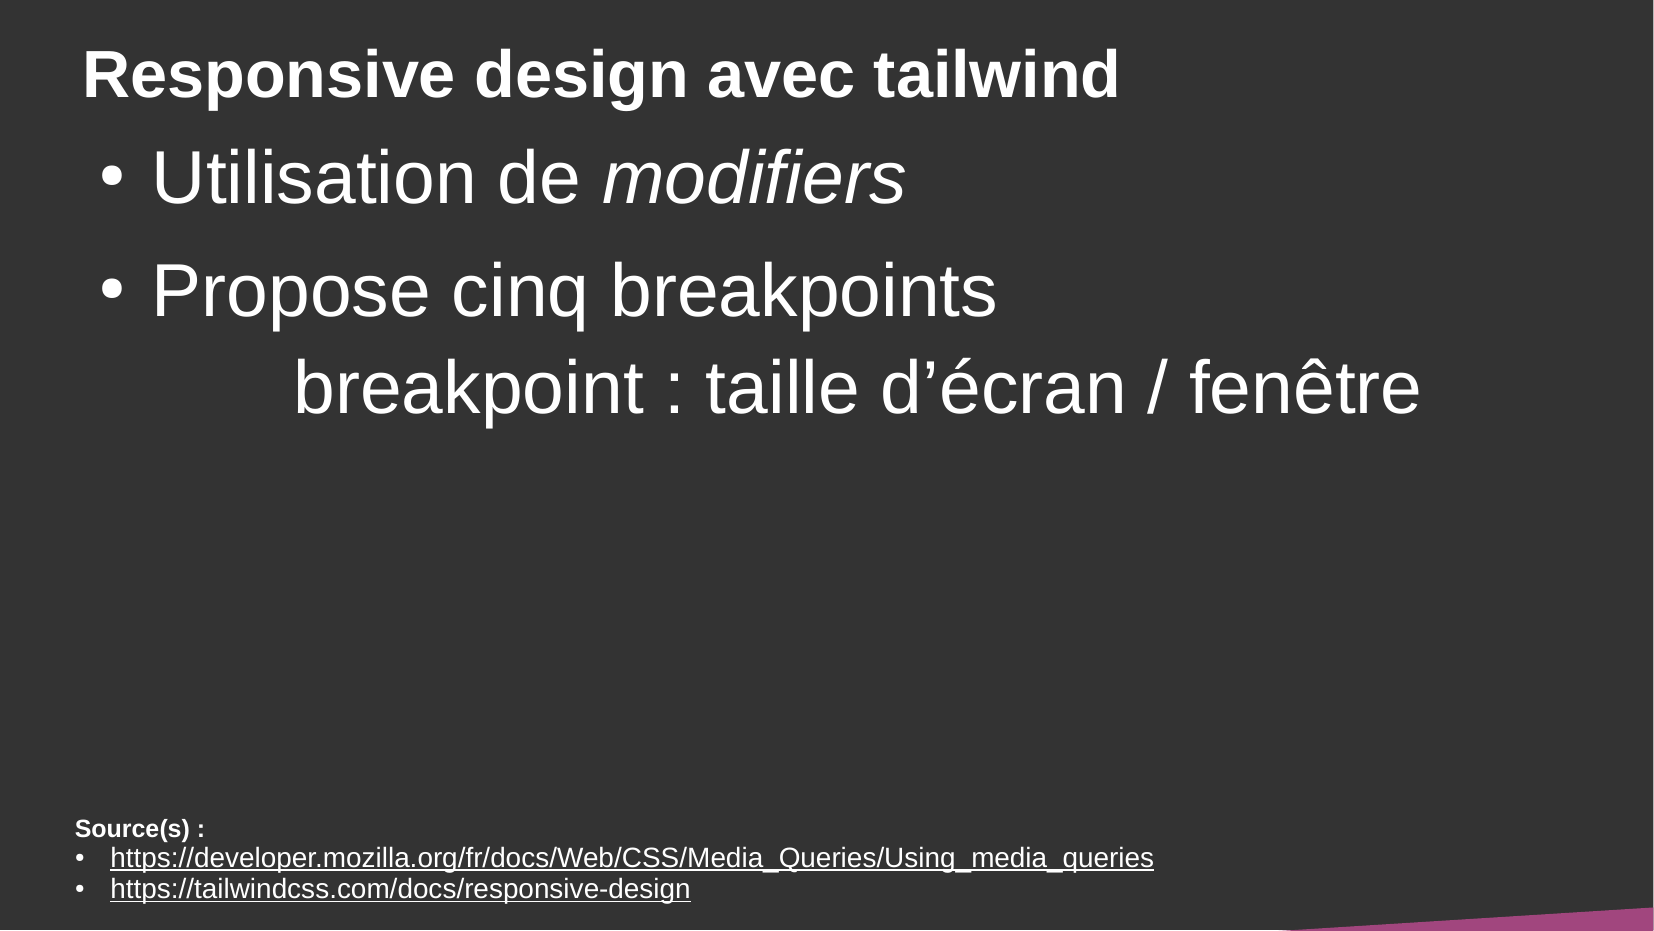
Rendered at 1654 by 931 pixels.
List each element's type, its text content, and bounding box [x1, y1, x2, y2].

list Utilisation de modifiers Propose cinq breakpoints breakpoint : taille d’écran / fenêtre [80, 135, 1620, 508]
text_box Source(s) : https://developer.mozilla.org/fr/docs/Web/CSS/Media_Queries/Using_media_queries https://tailwindcss.com/docs/responsive-design [60, 807, 1583, 913]
text_box [1278, 907, 1654, 931]
title Responsive design avec tailwind [82, 37, 1571, 114]
